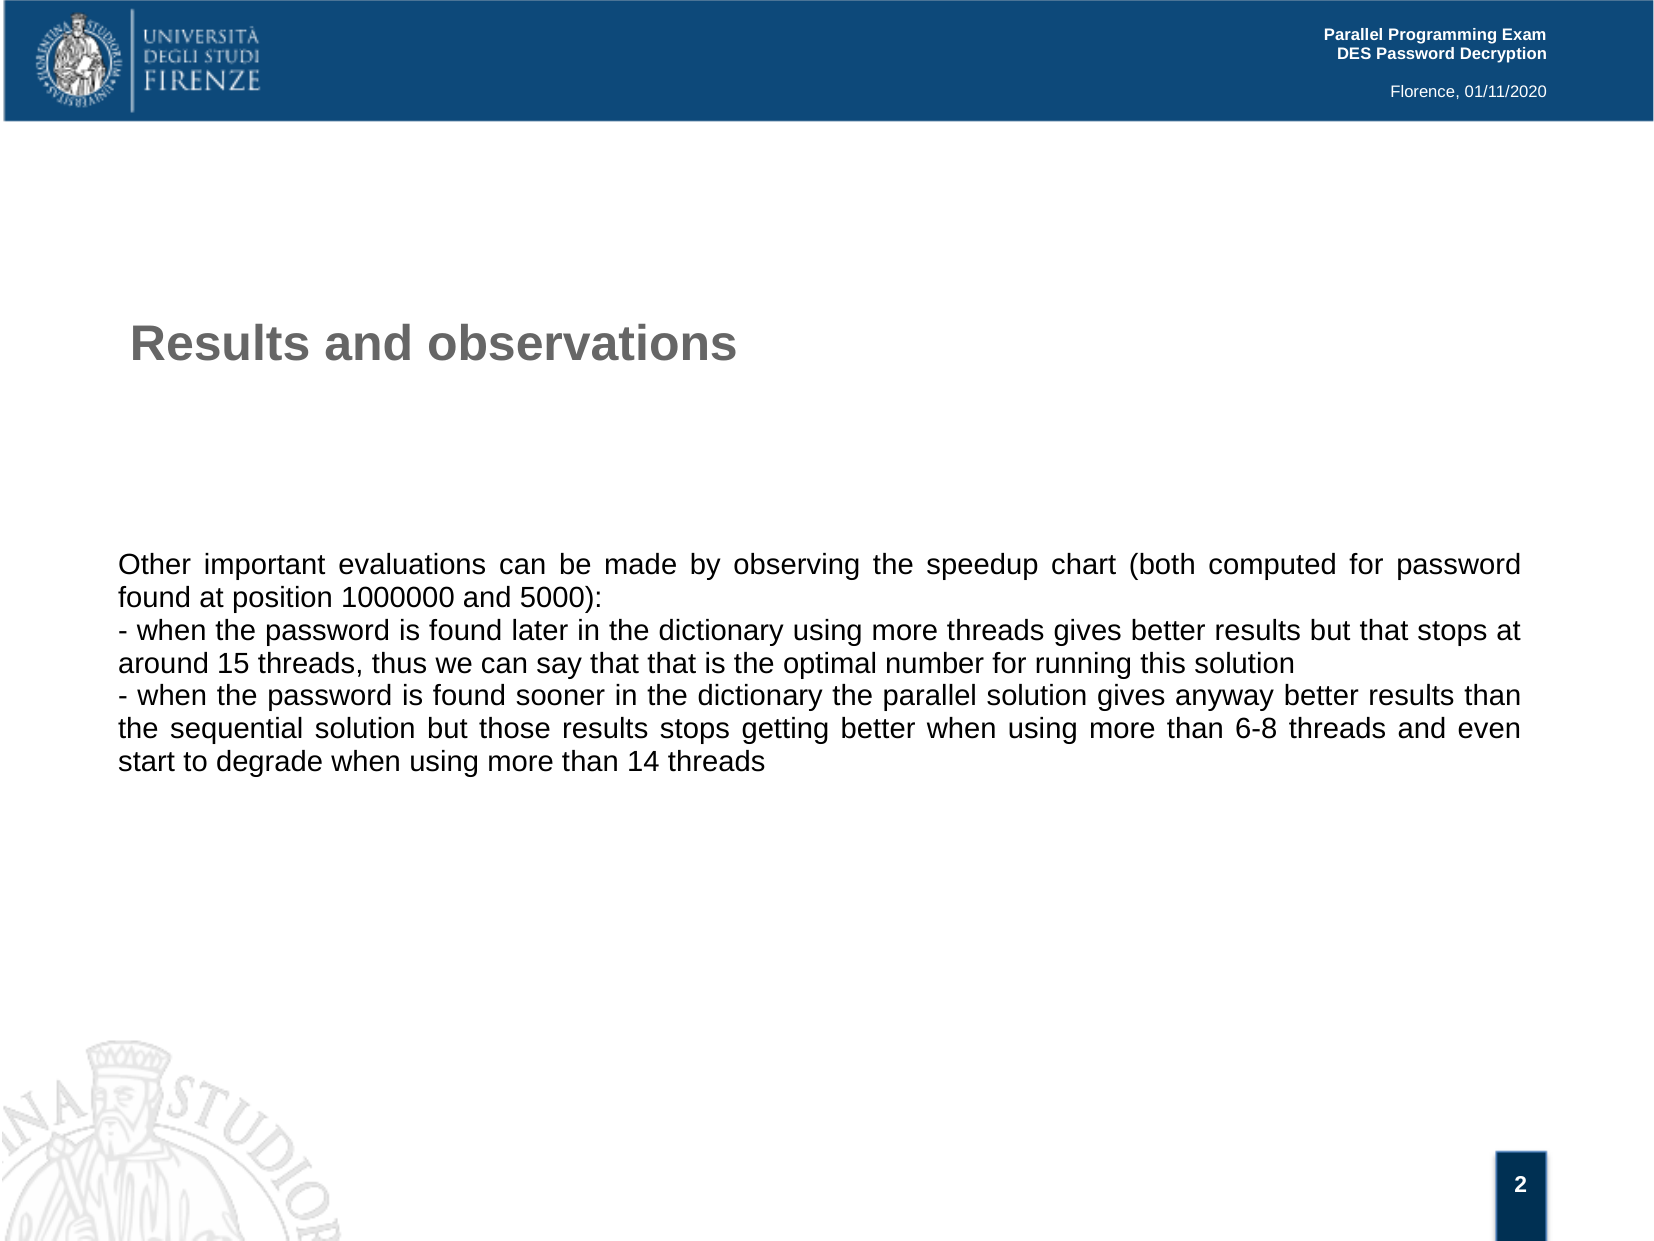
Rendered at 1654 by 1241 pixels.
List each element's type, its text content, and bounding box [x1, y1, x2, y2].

text_box Results and observations [129, 268, 993, 389]
text_box Other important evaluations can be made by observing the speedup chart (both computed for password found at position 1000000 and 5000): - when the password is found later in the dictionary using more threads gives better results but that stops at around 15 threads, thus we can say that that is the optimal number for running this solution - when the password is found sooner in the dictionary the parallel solution gives anyway better results than the sequential solution but those results stops getting better when using more than 6-8 threads and even start to degrade when using more than 14 threads [118, 548, 1524, 778]
text_box 2 [1505, 1160, 1536, 1208]
text_box Parallel Programming Exam DES Password Decryption Florence, 01/11/2020 [685, 24, 1548, 102]
picture [2, 0, 1654, 1241]
